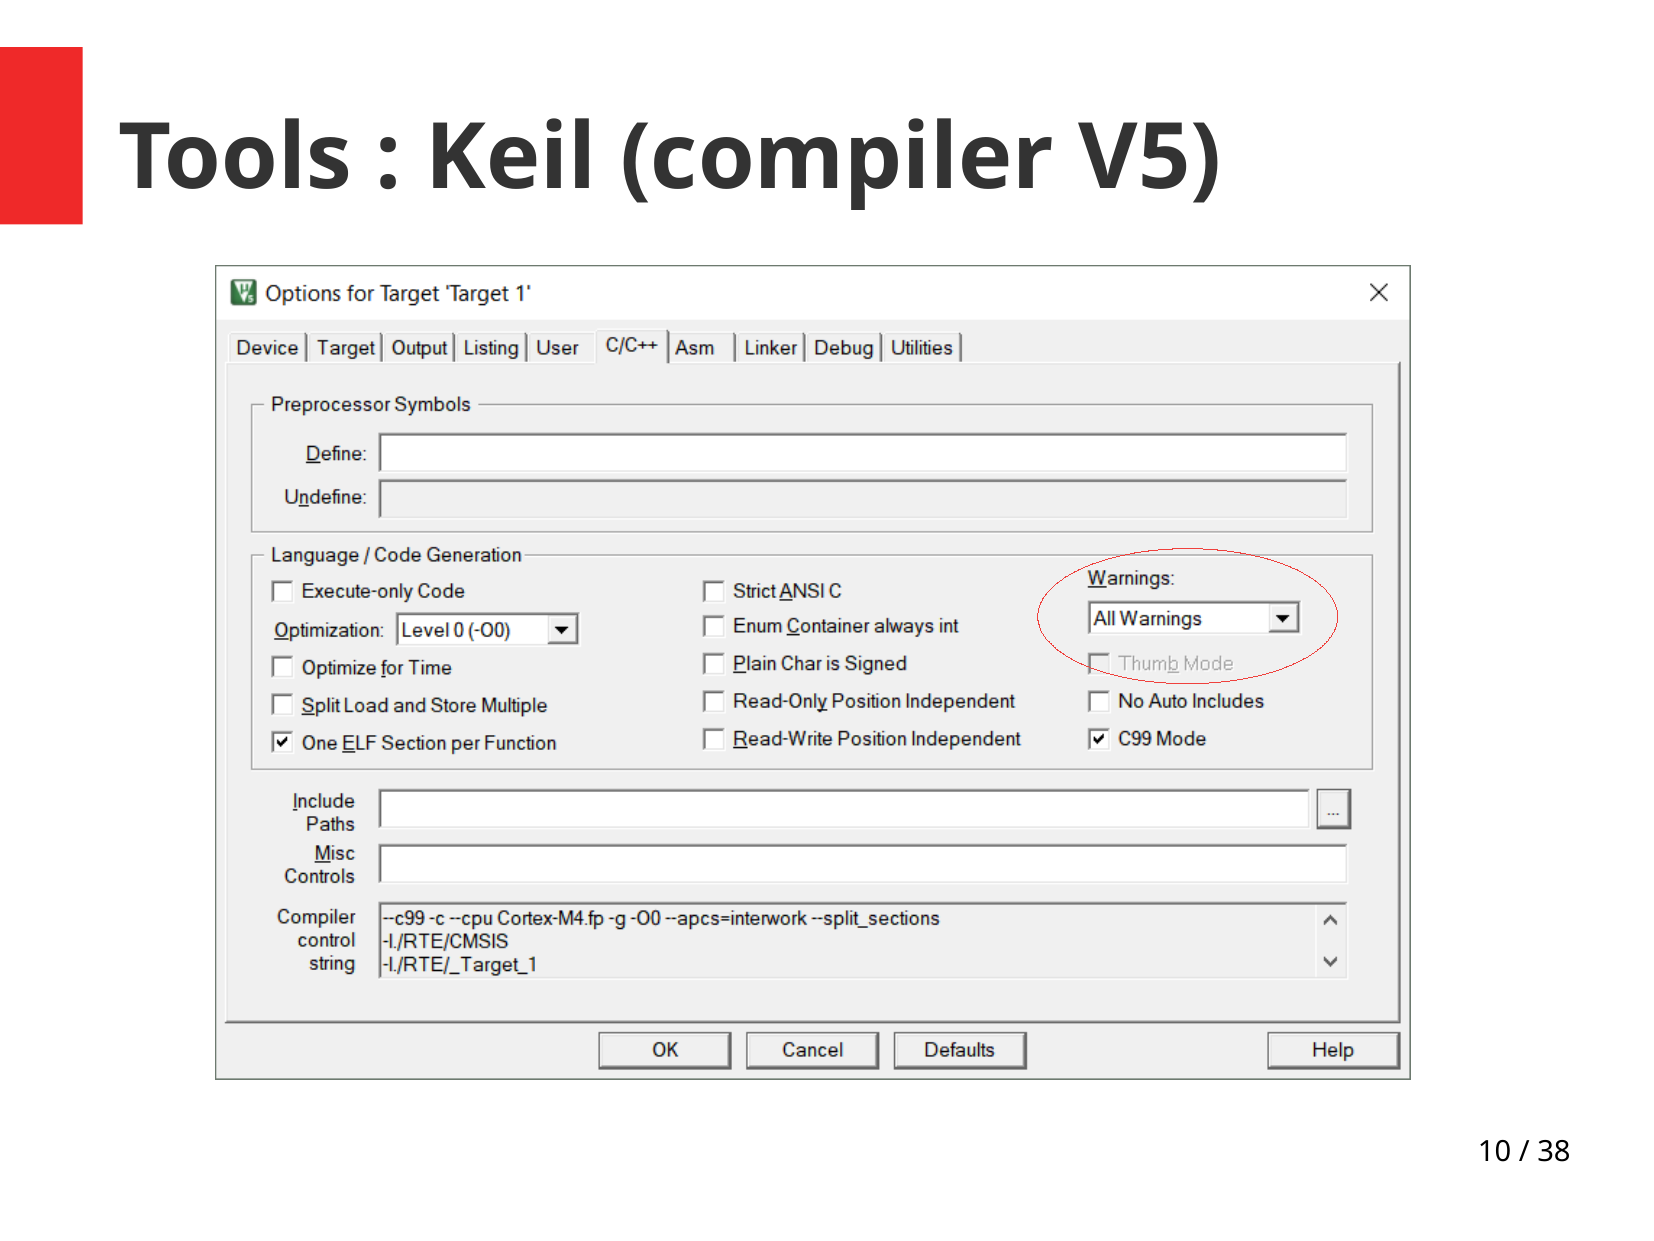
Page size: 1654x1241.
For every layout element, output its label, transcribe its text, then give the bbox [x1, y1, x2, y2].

title Tools : Keil (compiler V5) [118, 49, 1571, 257]
text_box [1037, 548, 1338, 684]
picture [215, 265, 1411, 1081]
